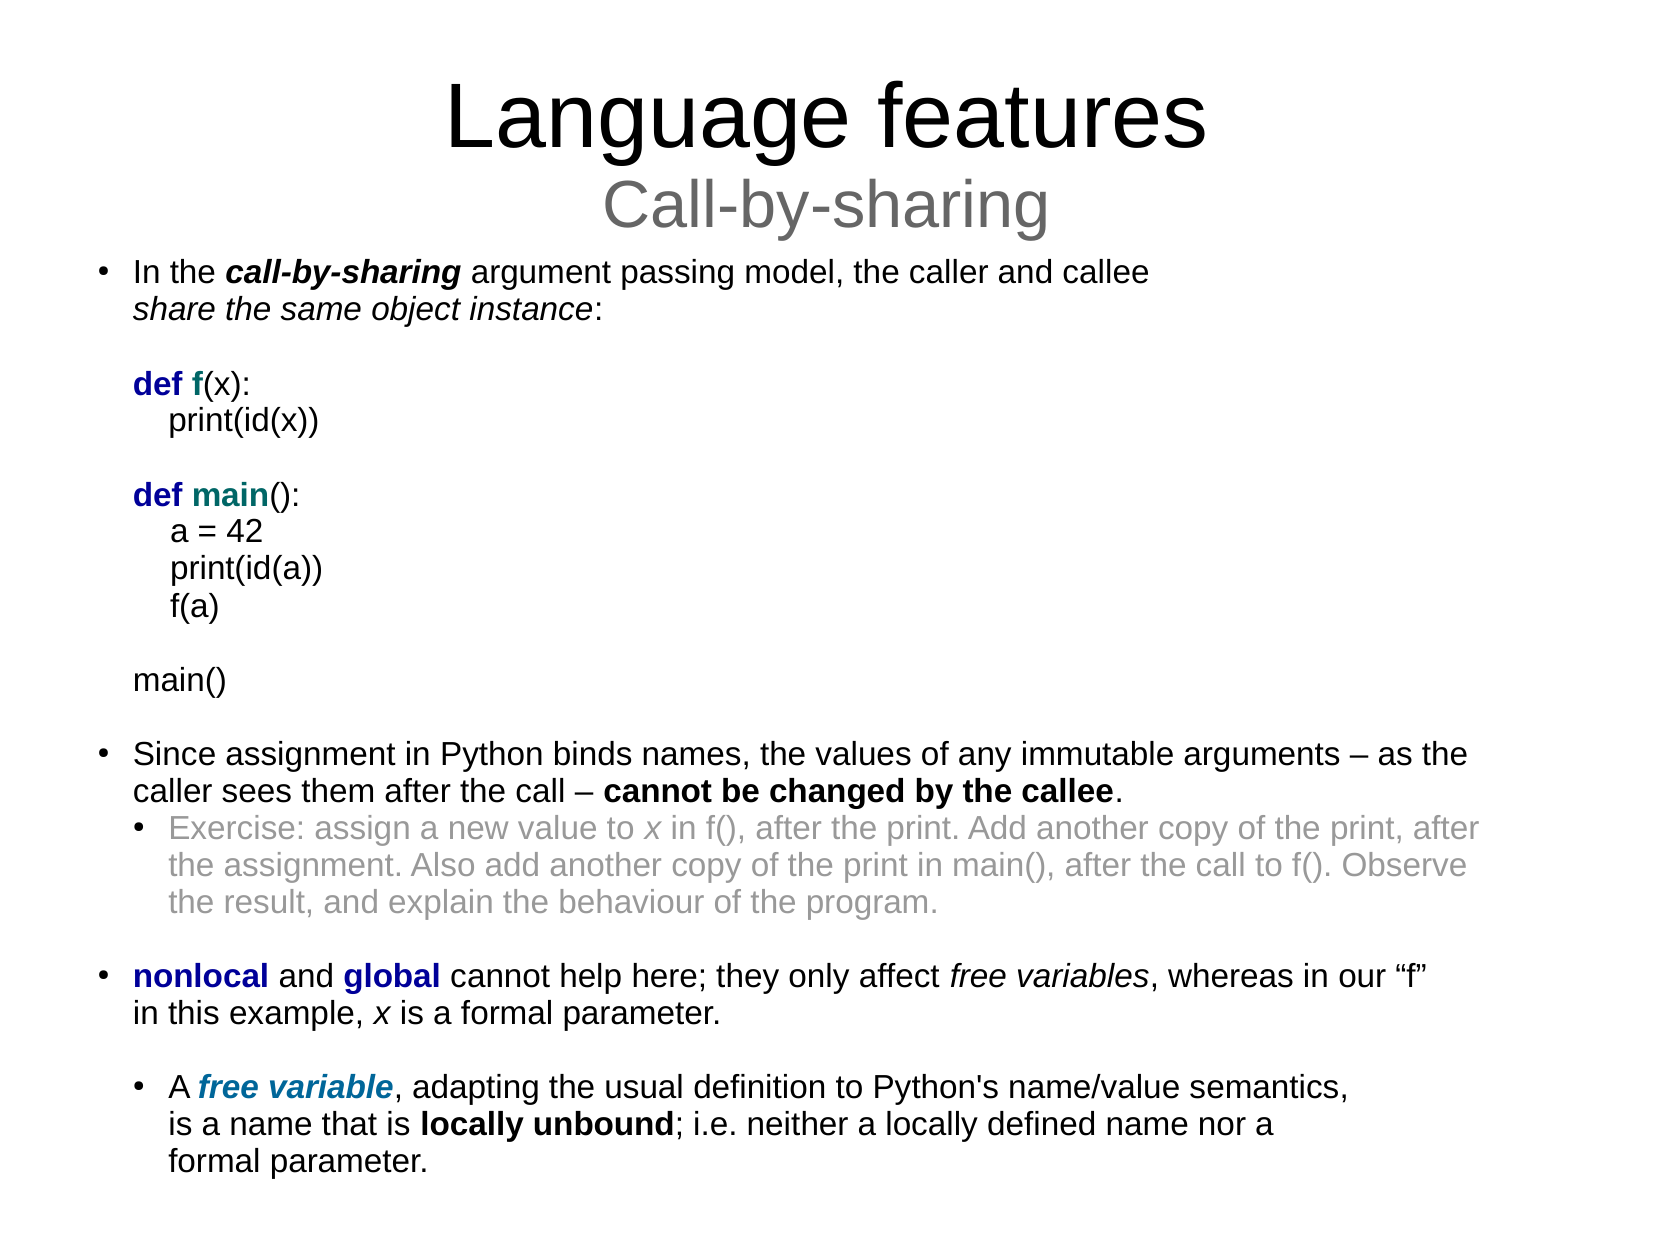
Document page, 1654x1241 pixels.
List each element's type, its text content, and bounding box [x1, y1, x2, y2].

text_box In the call-by-sharing argument passing model, the caller and callee share the same object instance: def f(x): print(id(x)) def main(): a = 42 print(id(a)) f(a) main() Since assignment in Python binds names, the values of any immutable arguments – as the caller sees them after the call – cannot be changed by the callee. Exercise: assign a new value to x in f(), after the print. Add another copy of the print, after the assignment. Also add another copy of the print in main(), after the call to f(). Observe the result, and explain the behaviour of the program. nonlocal and global cannot help here; they only affect free variables, whereas in our “f” in this example, x is a formal parameter. A free variable, adapting the usual definition to Python's name/value semantics, is a name that is locally unbound; i.e. neither a locally defined name nor a formal parameter. [82, 246, 1561, 1199]
title Language features Call-by-sharing [82, 49, 1571, 257]
